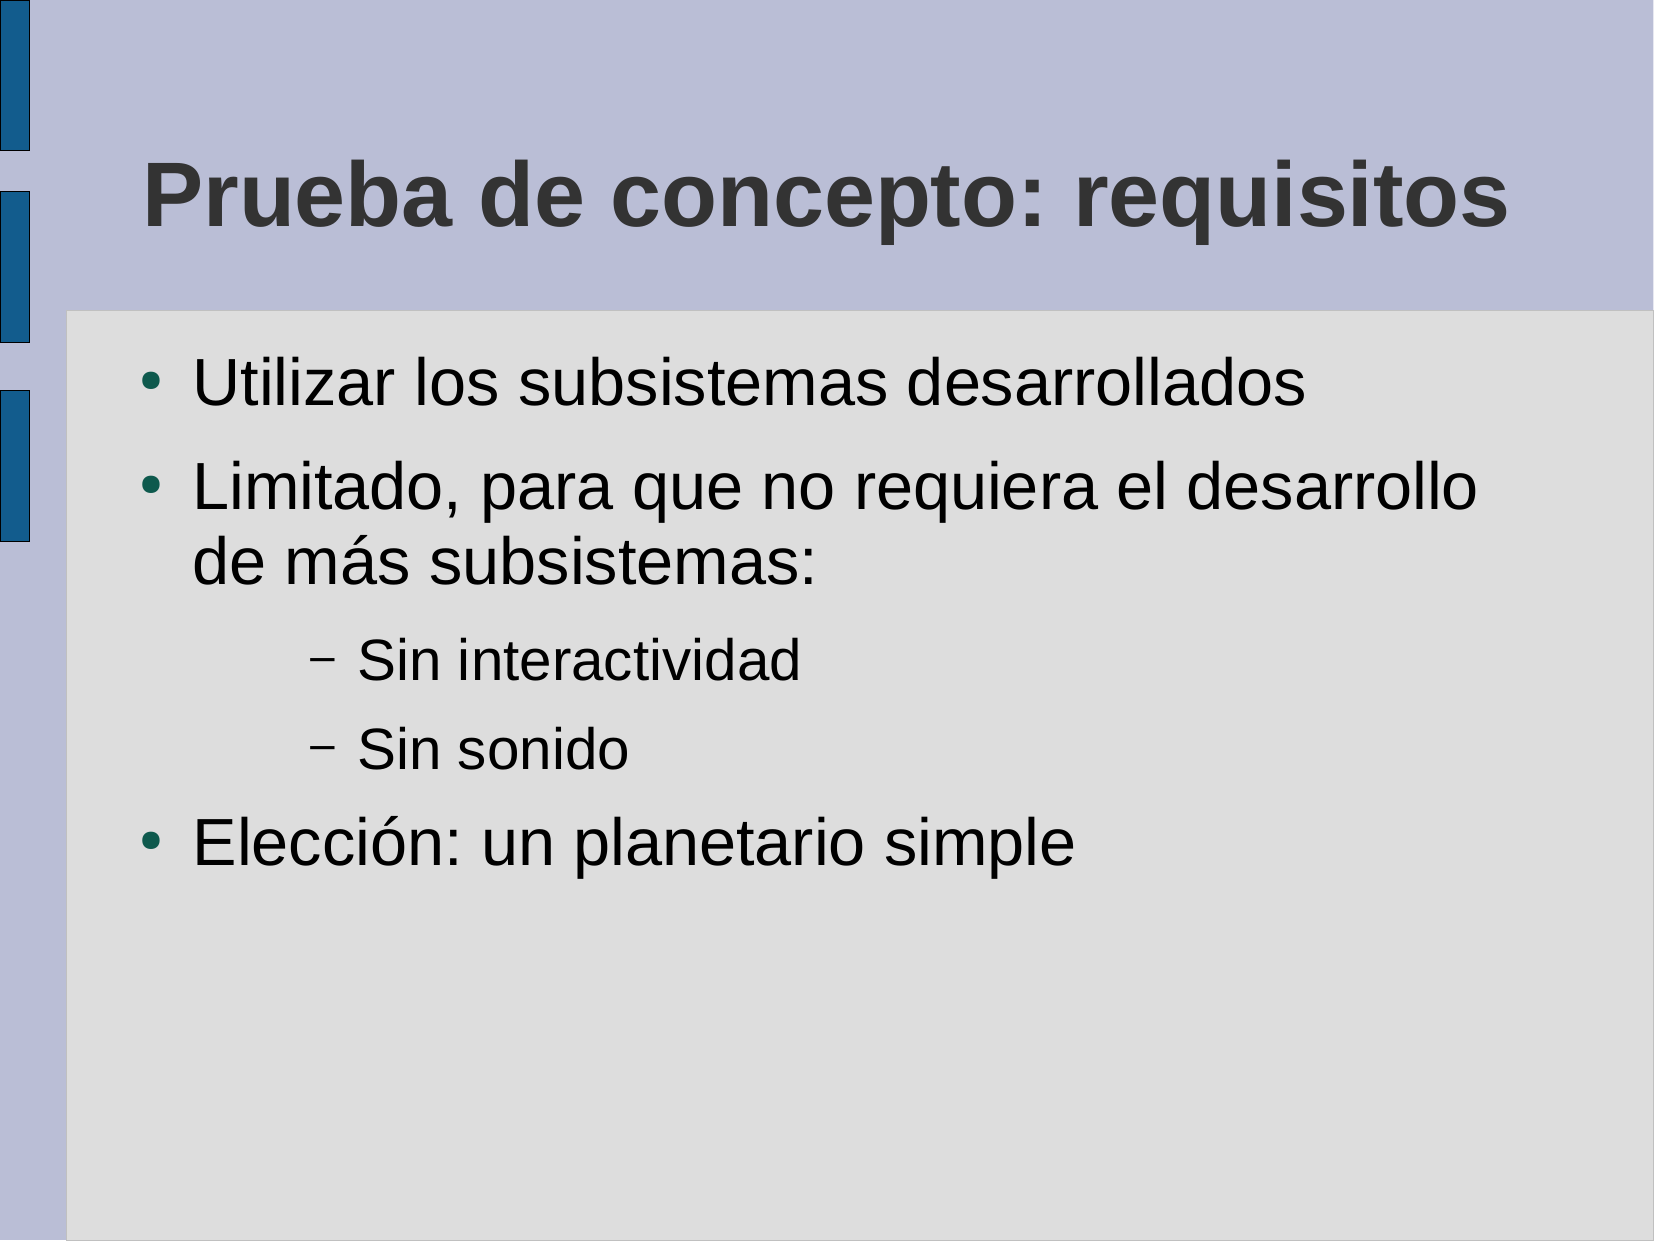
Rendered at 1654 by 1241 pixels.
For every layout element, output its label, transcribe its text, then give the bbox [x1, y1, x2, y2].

title Prueba de concepto: requisitos [121, 91, 1534, 299]
list Utilizar los subsistemas desarrollados Limitado, para que no requiera el desarrollo de más subsistemas: Sin interactividad Sin sonido Elección: un planetario simple [121, 344, 1534, 1127]
